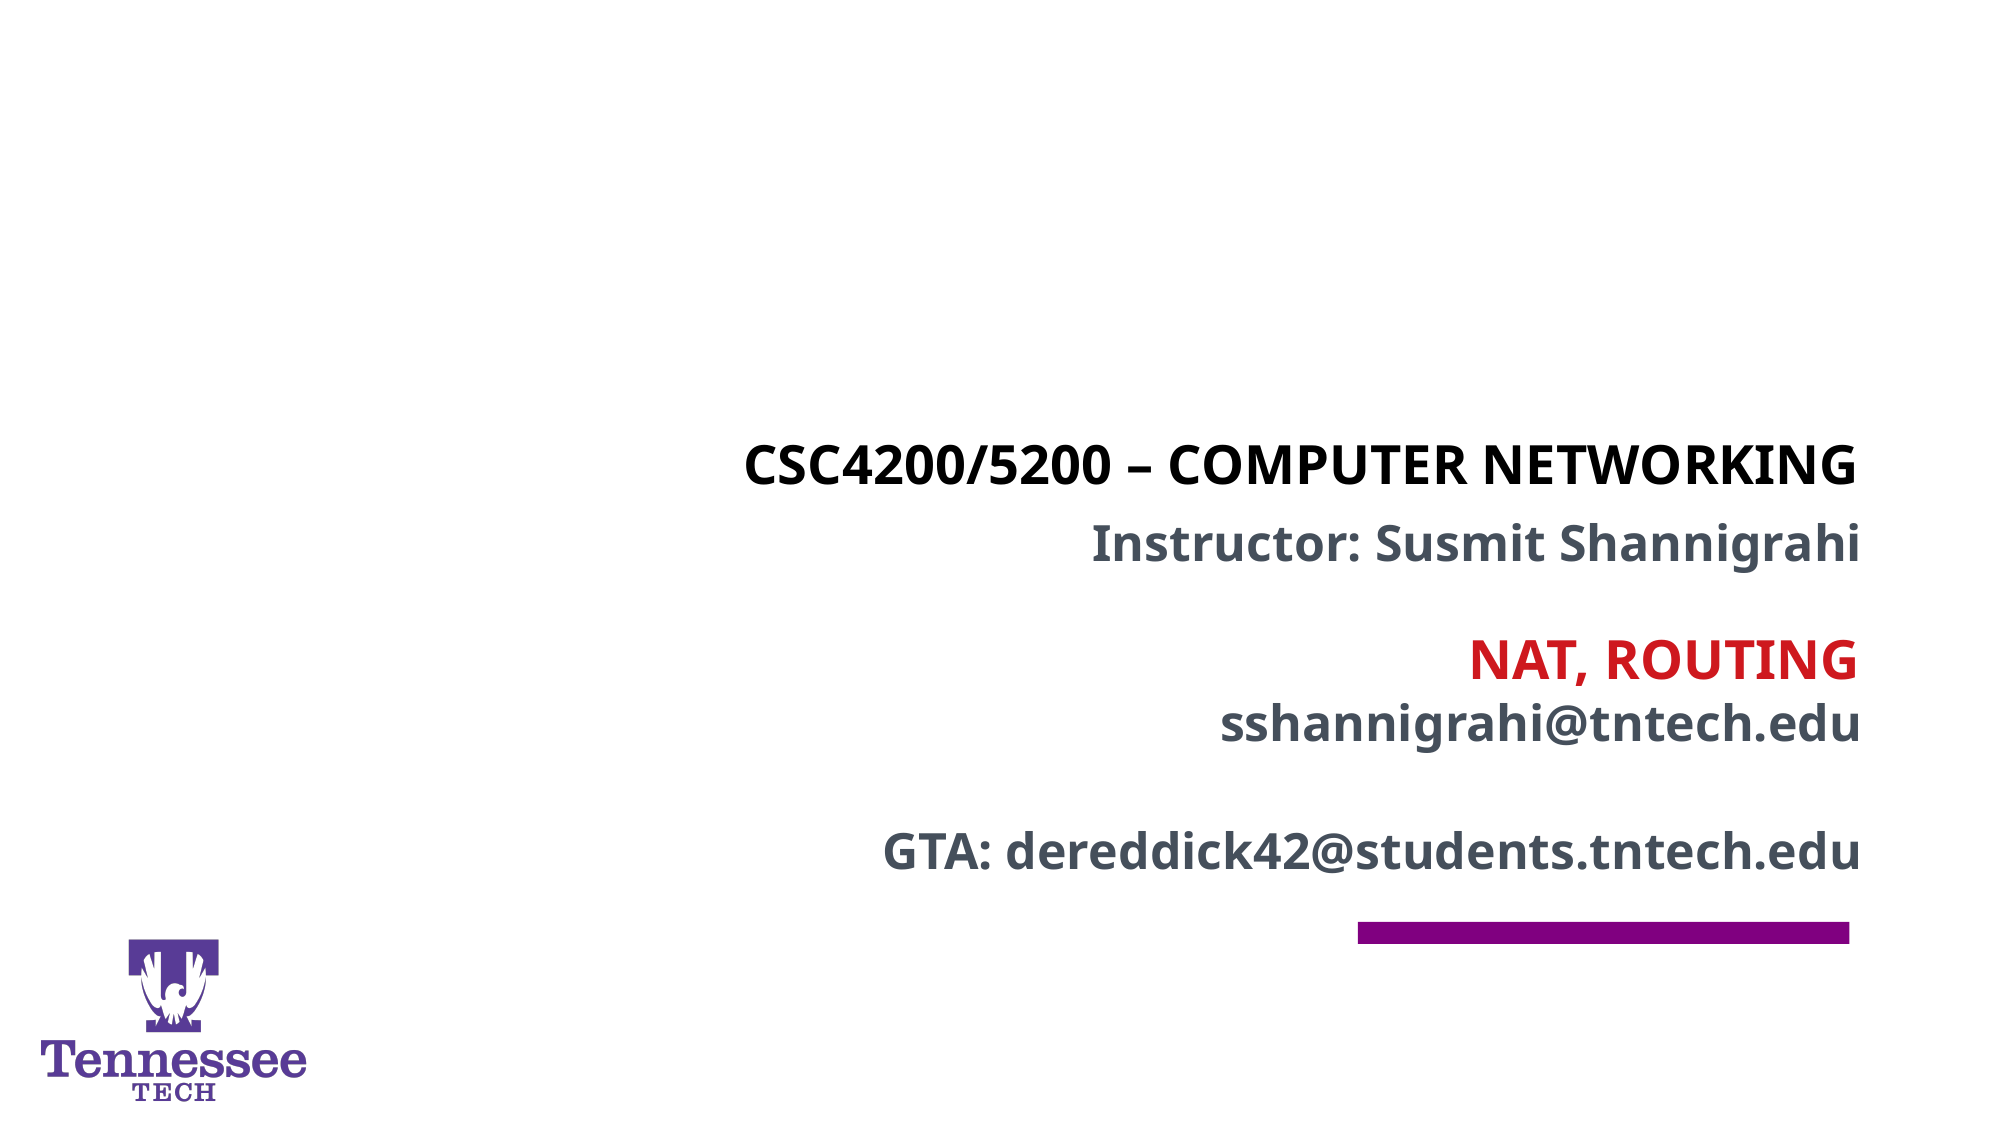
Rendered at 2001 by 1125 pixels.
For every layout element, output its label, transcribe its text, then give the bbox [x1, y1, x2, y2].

picture [16, 914, 331, 1122]
text_box CSC4200/5200 – Computer Networking NAT, Routing [30, 404, 1875, 706]
text_box Instructor: Susmit Shannigrahi sshannigrahi@tntech.edu GTA: dereddick42@students.tntech.edu [462, 886, 1877, 1075]
